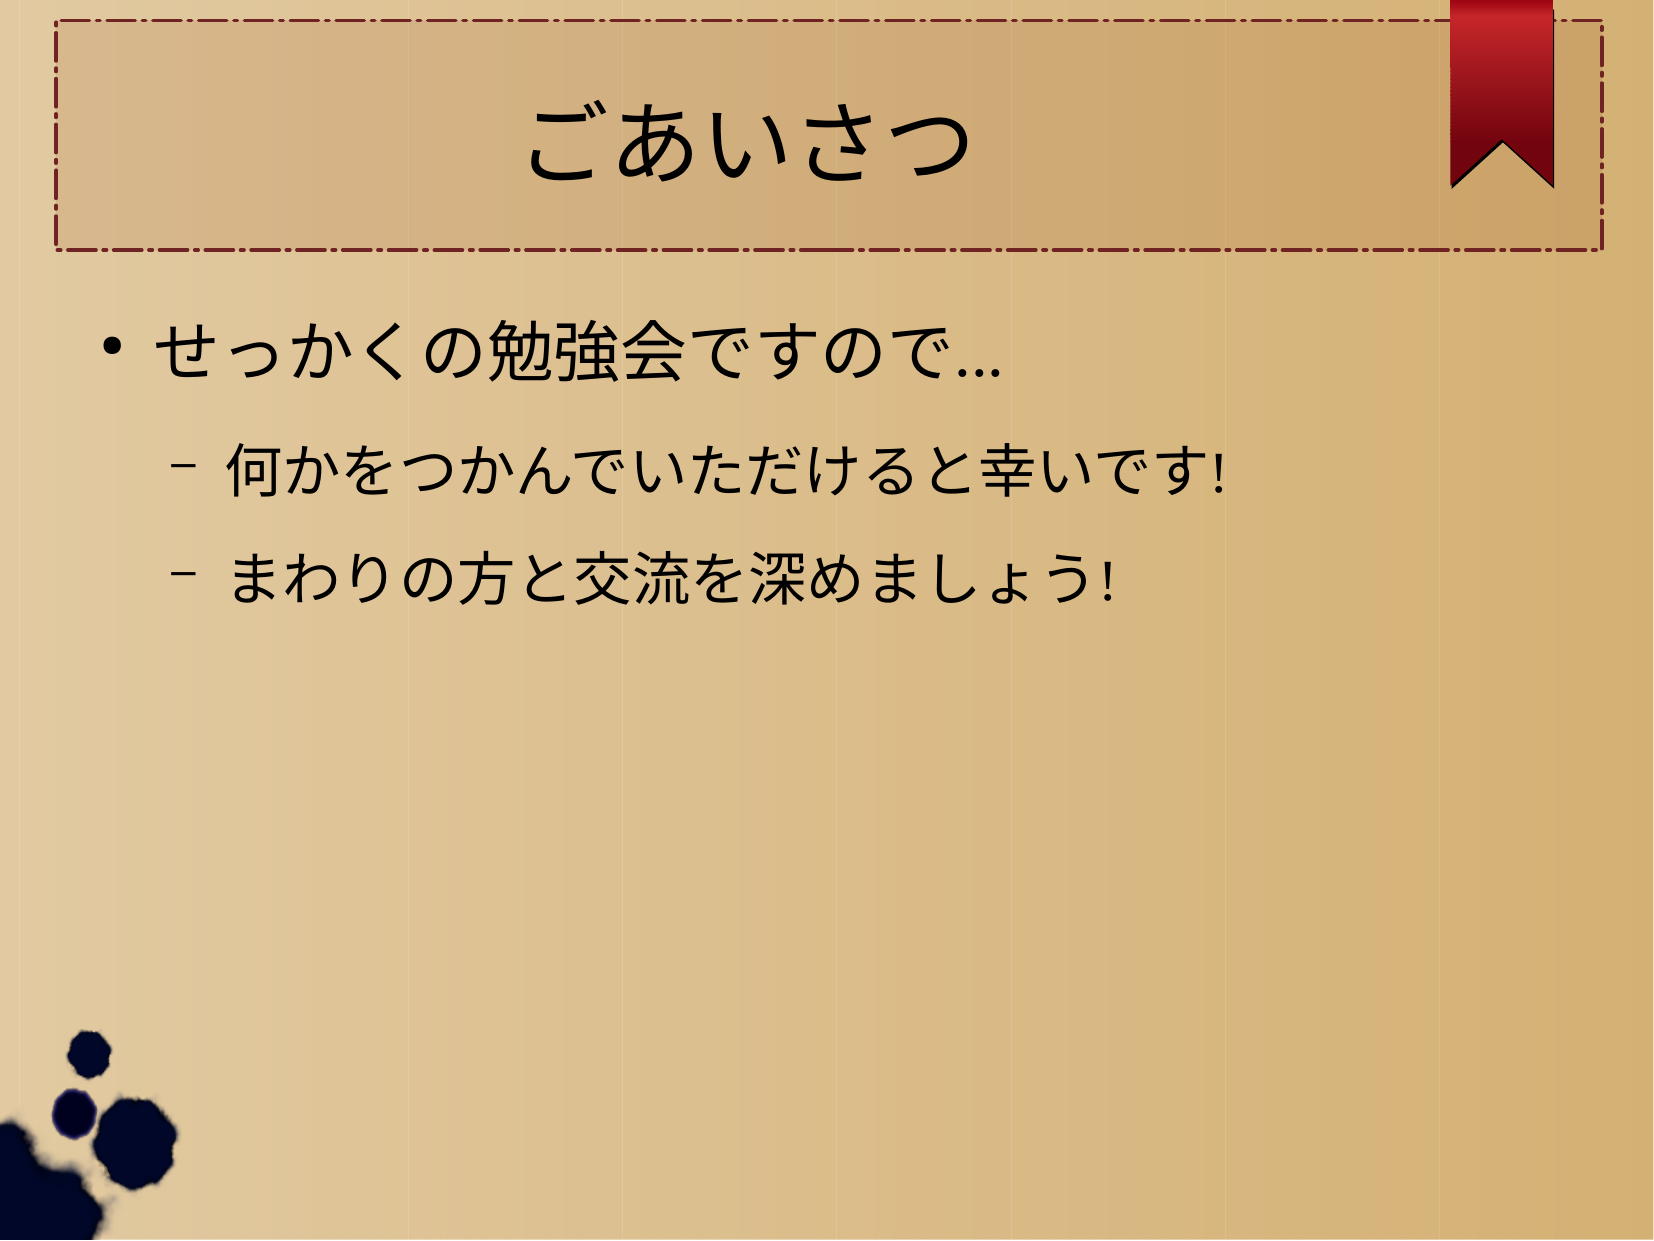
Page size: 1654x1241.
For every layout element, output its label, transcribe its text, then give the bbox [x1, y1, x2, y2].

title ごあいさつ [82, 47, 1412, 229]
list せっかくの勉強会ですので... 何かをつかんでいただけると幸いです! まわりの方と交流を深めましょう! [82, 299, 1571, 1019]
